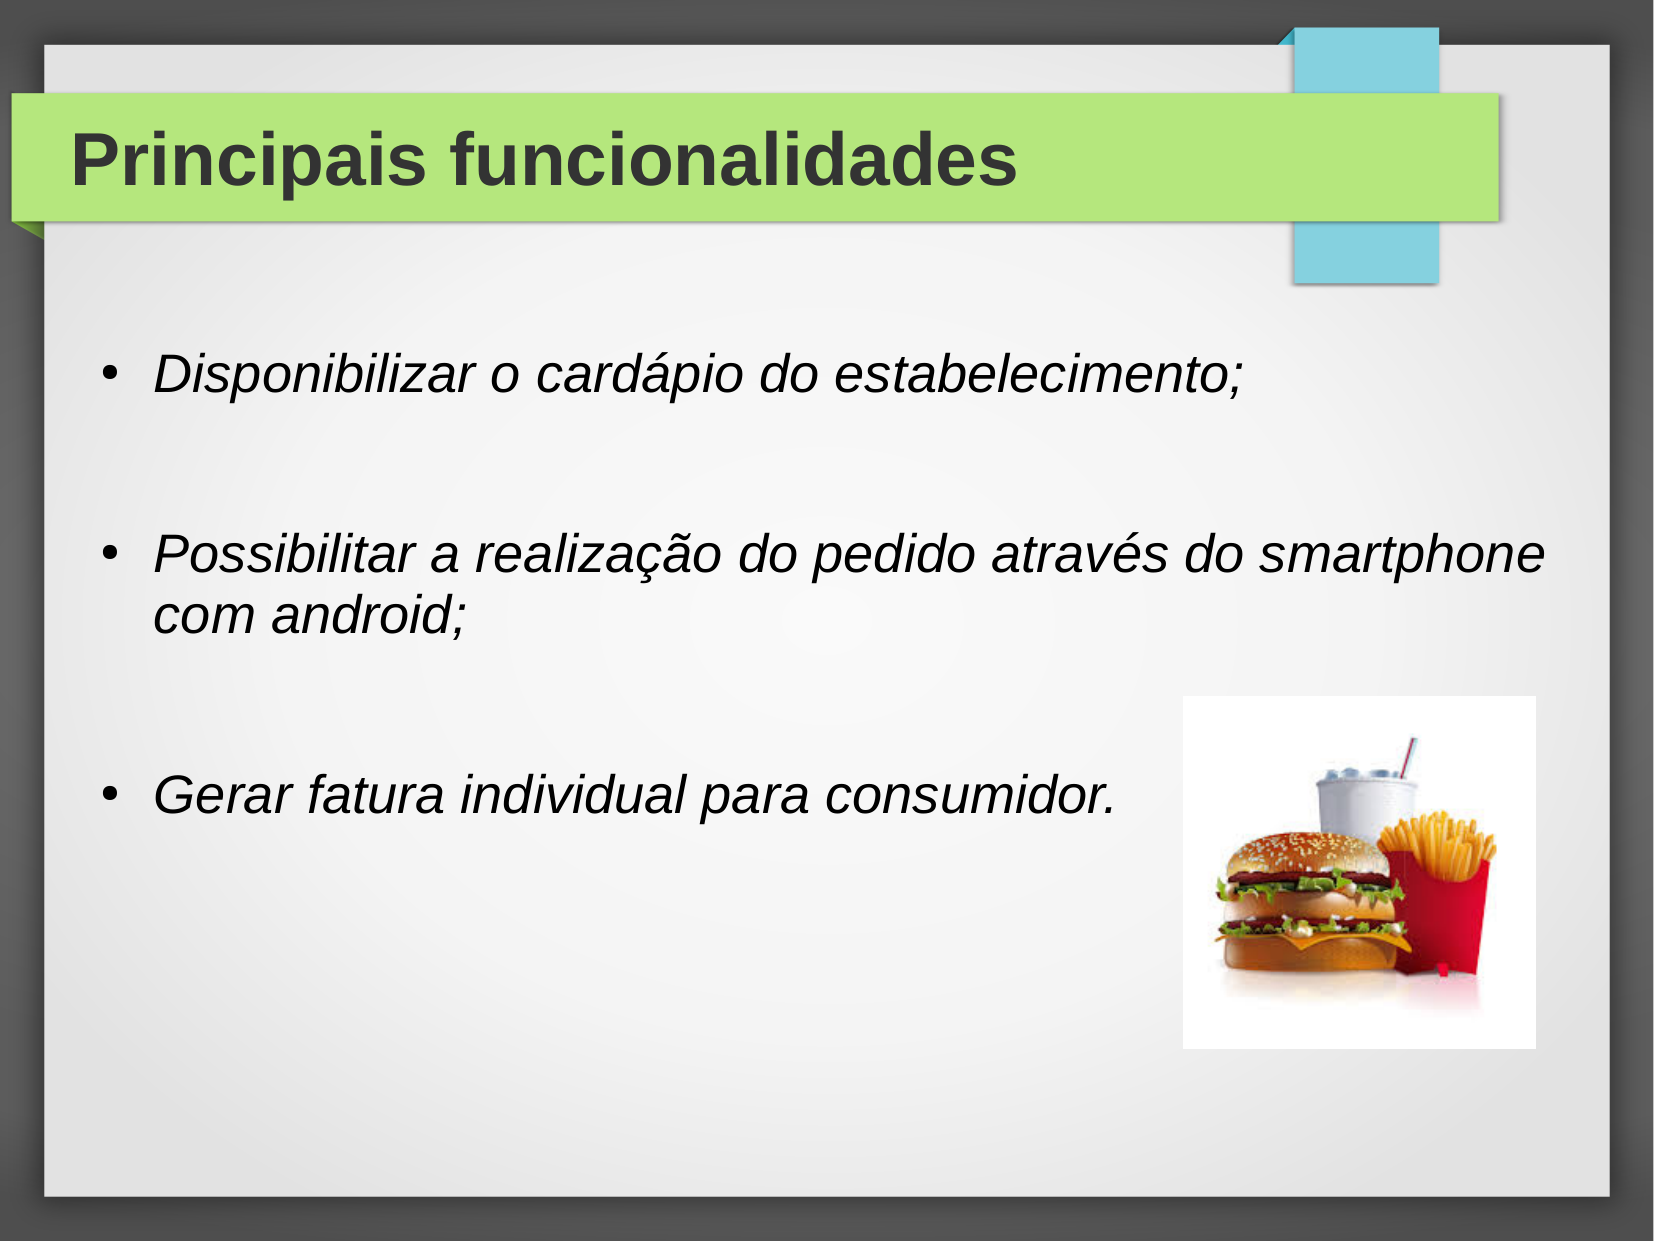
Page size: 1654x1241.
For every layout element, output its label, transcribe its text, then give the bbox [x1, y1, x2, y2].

title Principais funcionalidades [70, 106, 1229, 213]
list Disponibilizar o cardápio do estabelecimento; Possibilitar a realização do pedido através do smartphone com android; Gerar fatura individual para consumidor. [82, 343, 1595, 1063]
picture [0, 0, 1654, 1241]
